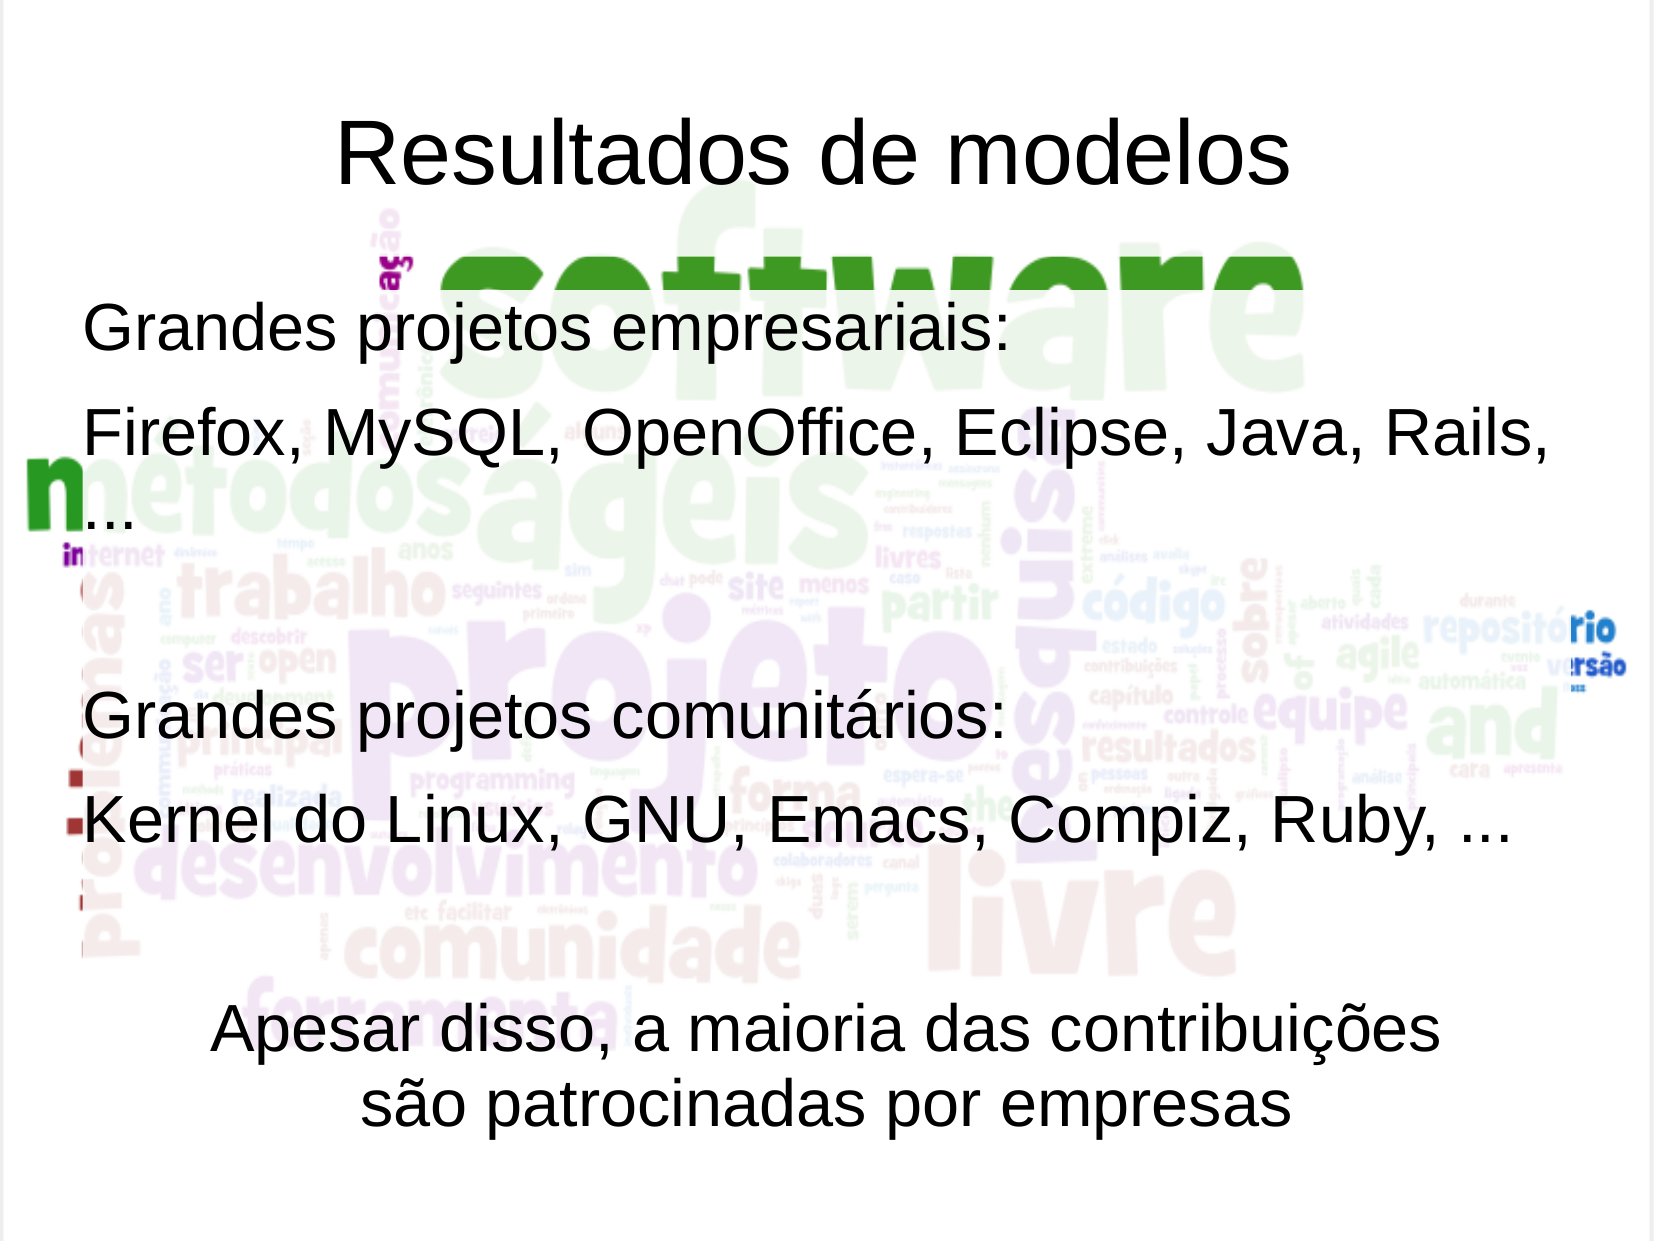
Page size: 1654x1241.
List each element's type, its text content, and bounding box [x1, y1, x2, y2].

title Resultados de modelos [82, 49, 1571, 257]
list Grandes projetos empresariais: Firefox, MySQL, OpenOffice, Eclipse, Java, Rails, ... Grandes projetos comunitários: Kernel do Linux, GNU, Emacs, Compiz, Ruby, ... Apesar disso, a maioria das contribuições são patrocinadas por empresas [82, 290, 1571, 1159]
picture [0, 0, 1654, 1241]
